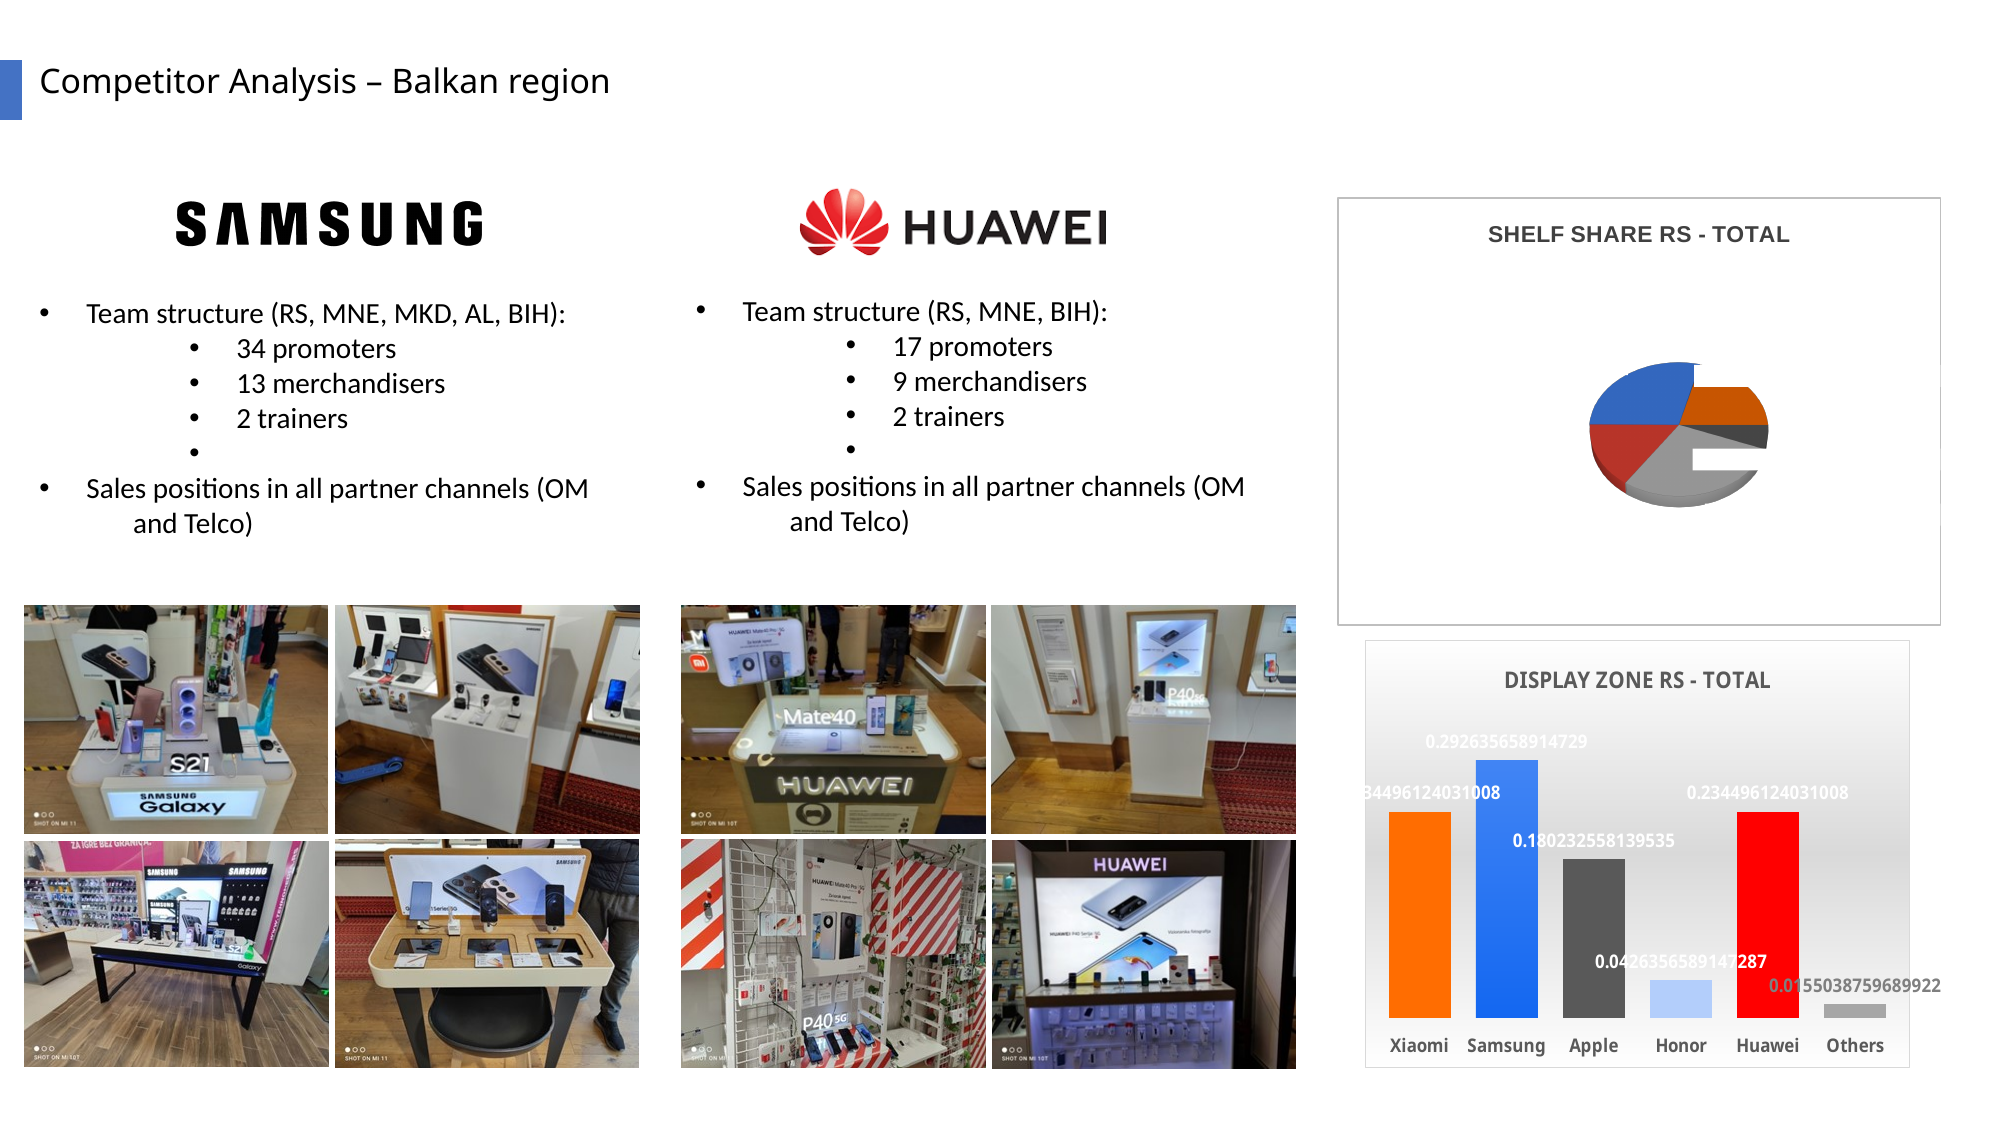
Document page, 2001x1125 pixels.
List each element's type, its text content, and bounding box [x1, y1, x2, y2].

picture [24, 605, 328, 834]
text_box Team structure (RS, MNE, BIH): 17 promoters 9 merchandisers 2 trainers Sales positions in all partner channels (OM and Telco) [680, 284, 1296, 548]
picture [335, 840, 639, 1069]
picture [335, 605, 640, 834]
picture [24, 841, 329, 1067]
text_box Team structure (RS, MNE, MKD, AL, BIH): 34 promoters 13 merchandisers 2 trainers Sales positions in all partner channels (OM and Telco) [24, 287, 640, 550]
chart [1337, 197, 1942, 626]
chart [1338, 639, 1942, 1069]
picture [798, 184, 1107, 260]
picture [992, 840, 1296, 1069]
picture [681, 605, 986, 834]
picture [991, 605, 1296, 834]
title Competitor Analysis – Balkan region [24, 56, 1827, 109]
picture [173, 197, 483, 252]
picture [681, 840, 986, 1068]
